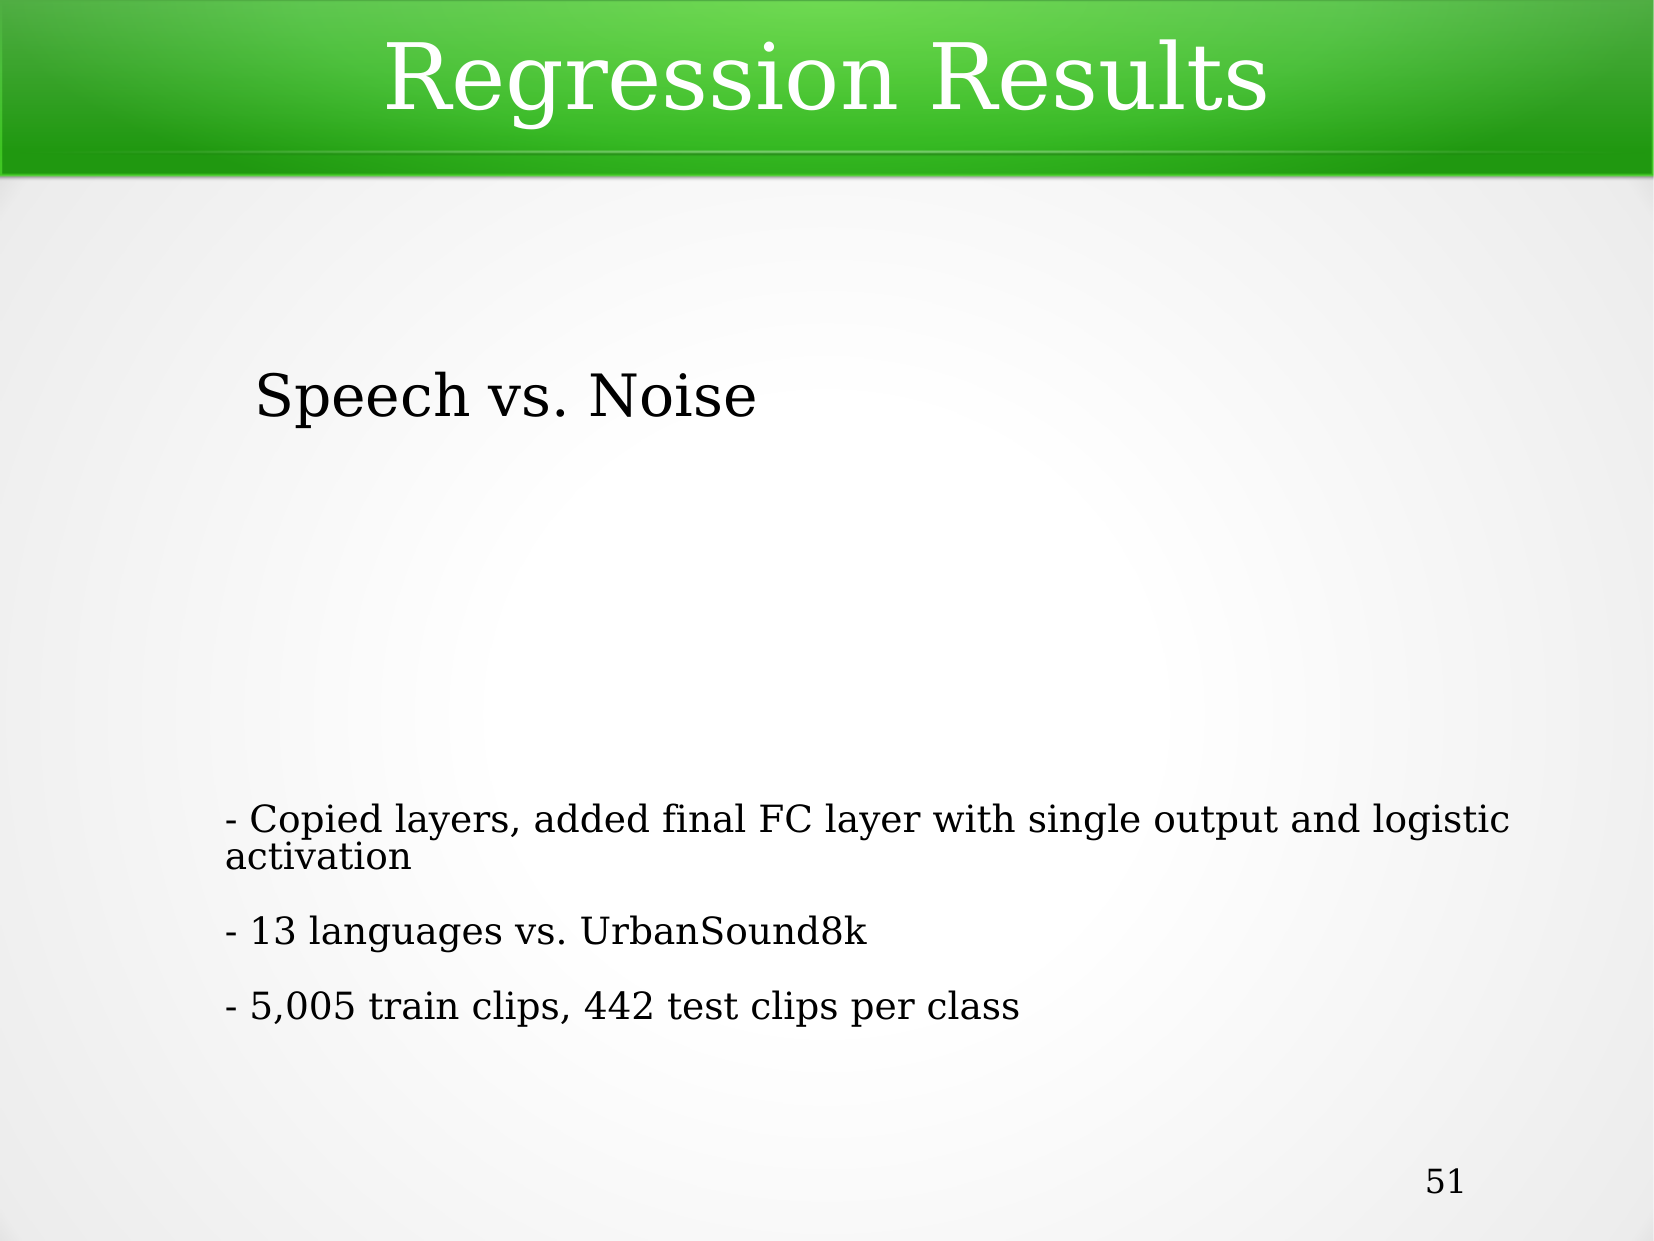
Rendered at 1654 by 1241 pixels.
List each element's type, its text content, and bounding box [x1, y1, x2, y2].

text_box Speech vs. Noise [239, 362, 825, 436]
picture [0, 0, 1654, 1241]
text_box - Copied layers, added final FC layer with single output and logistic activation - 13 languages vs. UrbanSound8k - 5,005 train clips, 442 test clips per class [210, 795, 1591, 1110]
title Regression Results [82, 11, 1571, 154]
